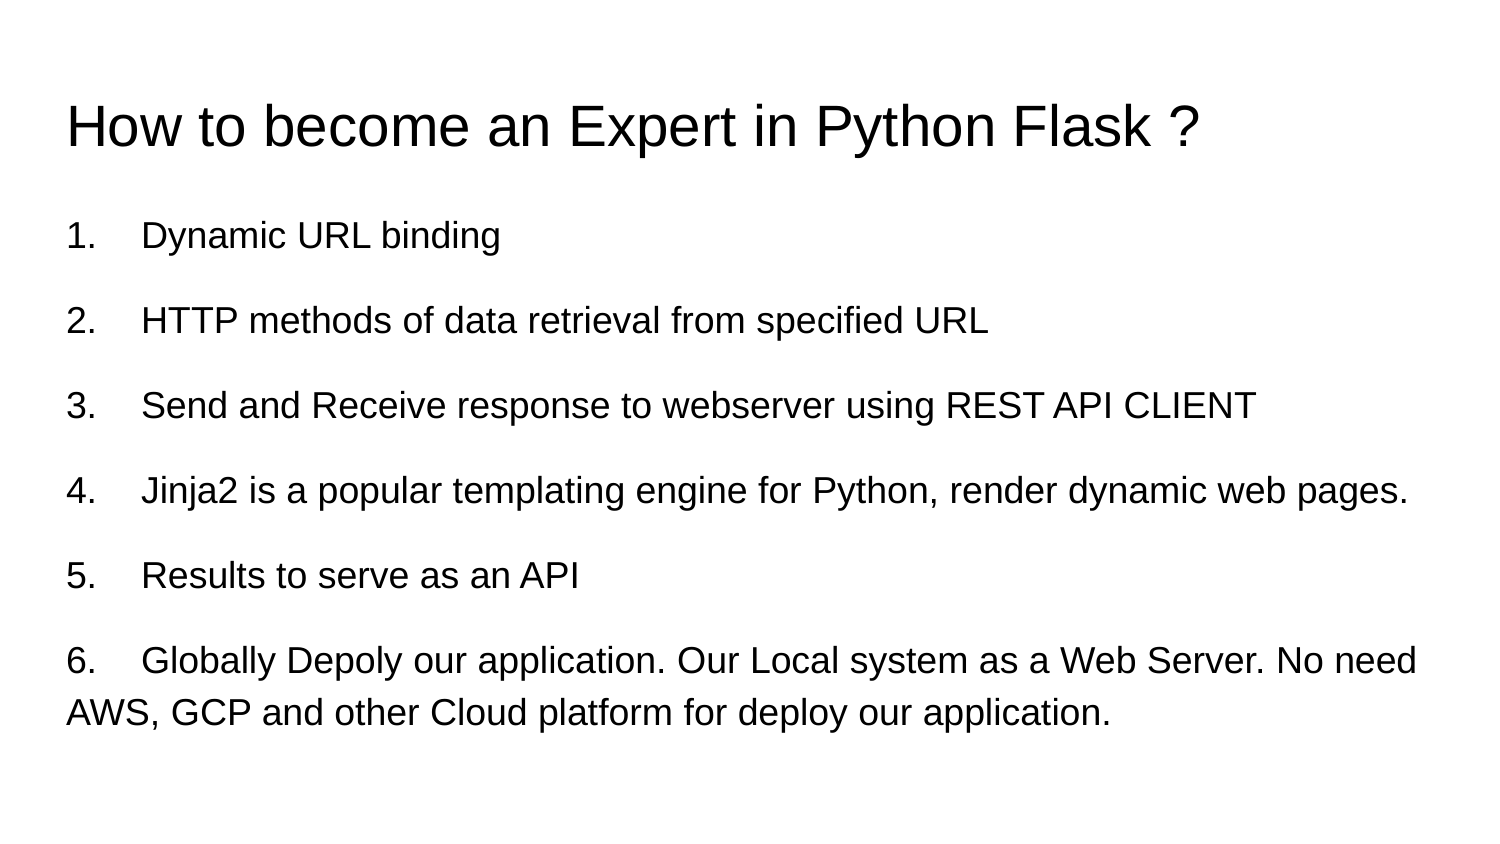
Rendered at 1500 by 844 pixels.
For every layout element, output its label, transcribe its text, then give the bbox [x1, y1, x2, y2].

list 1. Dynamic URL binding 2. HTTP methods of data retrieval from specified URL 3. Send and Receive response to webserver using REST API CLIENT 4. Jinja2 is a popular templating engine for Python, render dynamic web pages. 5. Results to serve as an API 6. Globally Depoly our application. Our Local system as a Web Server. No need AWS, GCP and other Cloud platform for deploy our application. [51, 189, 1449, 750]
title How to become an Expert in Python Flask ? [51, 72, 1449, 167]
